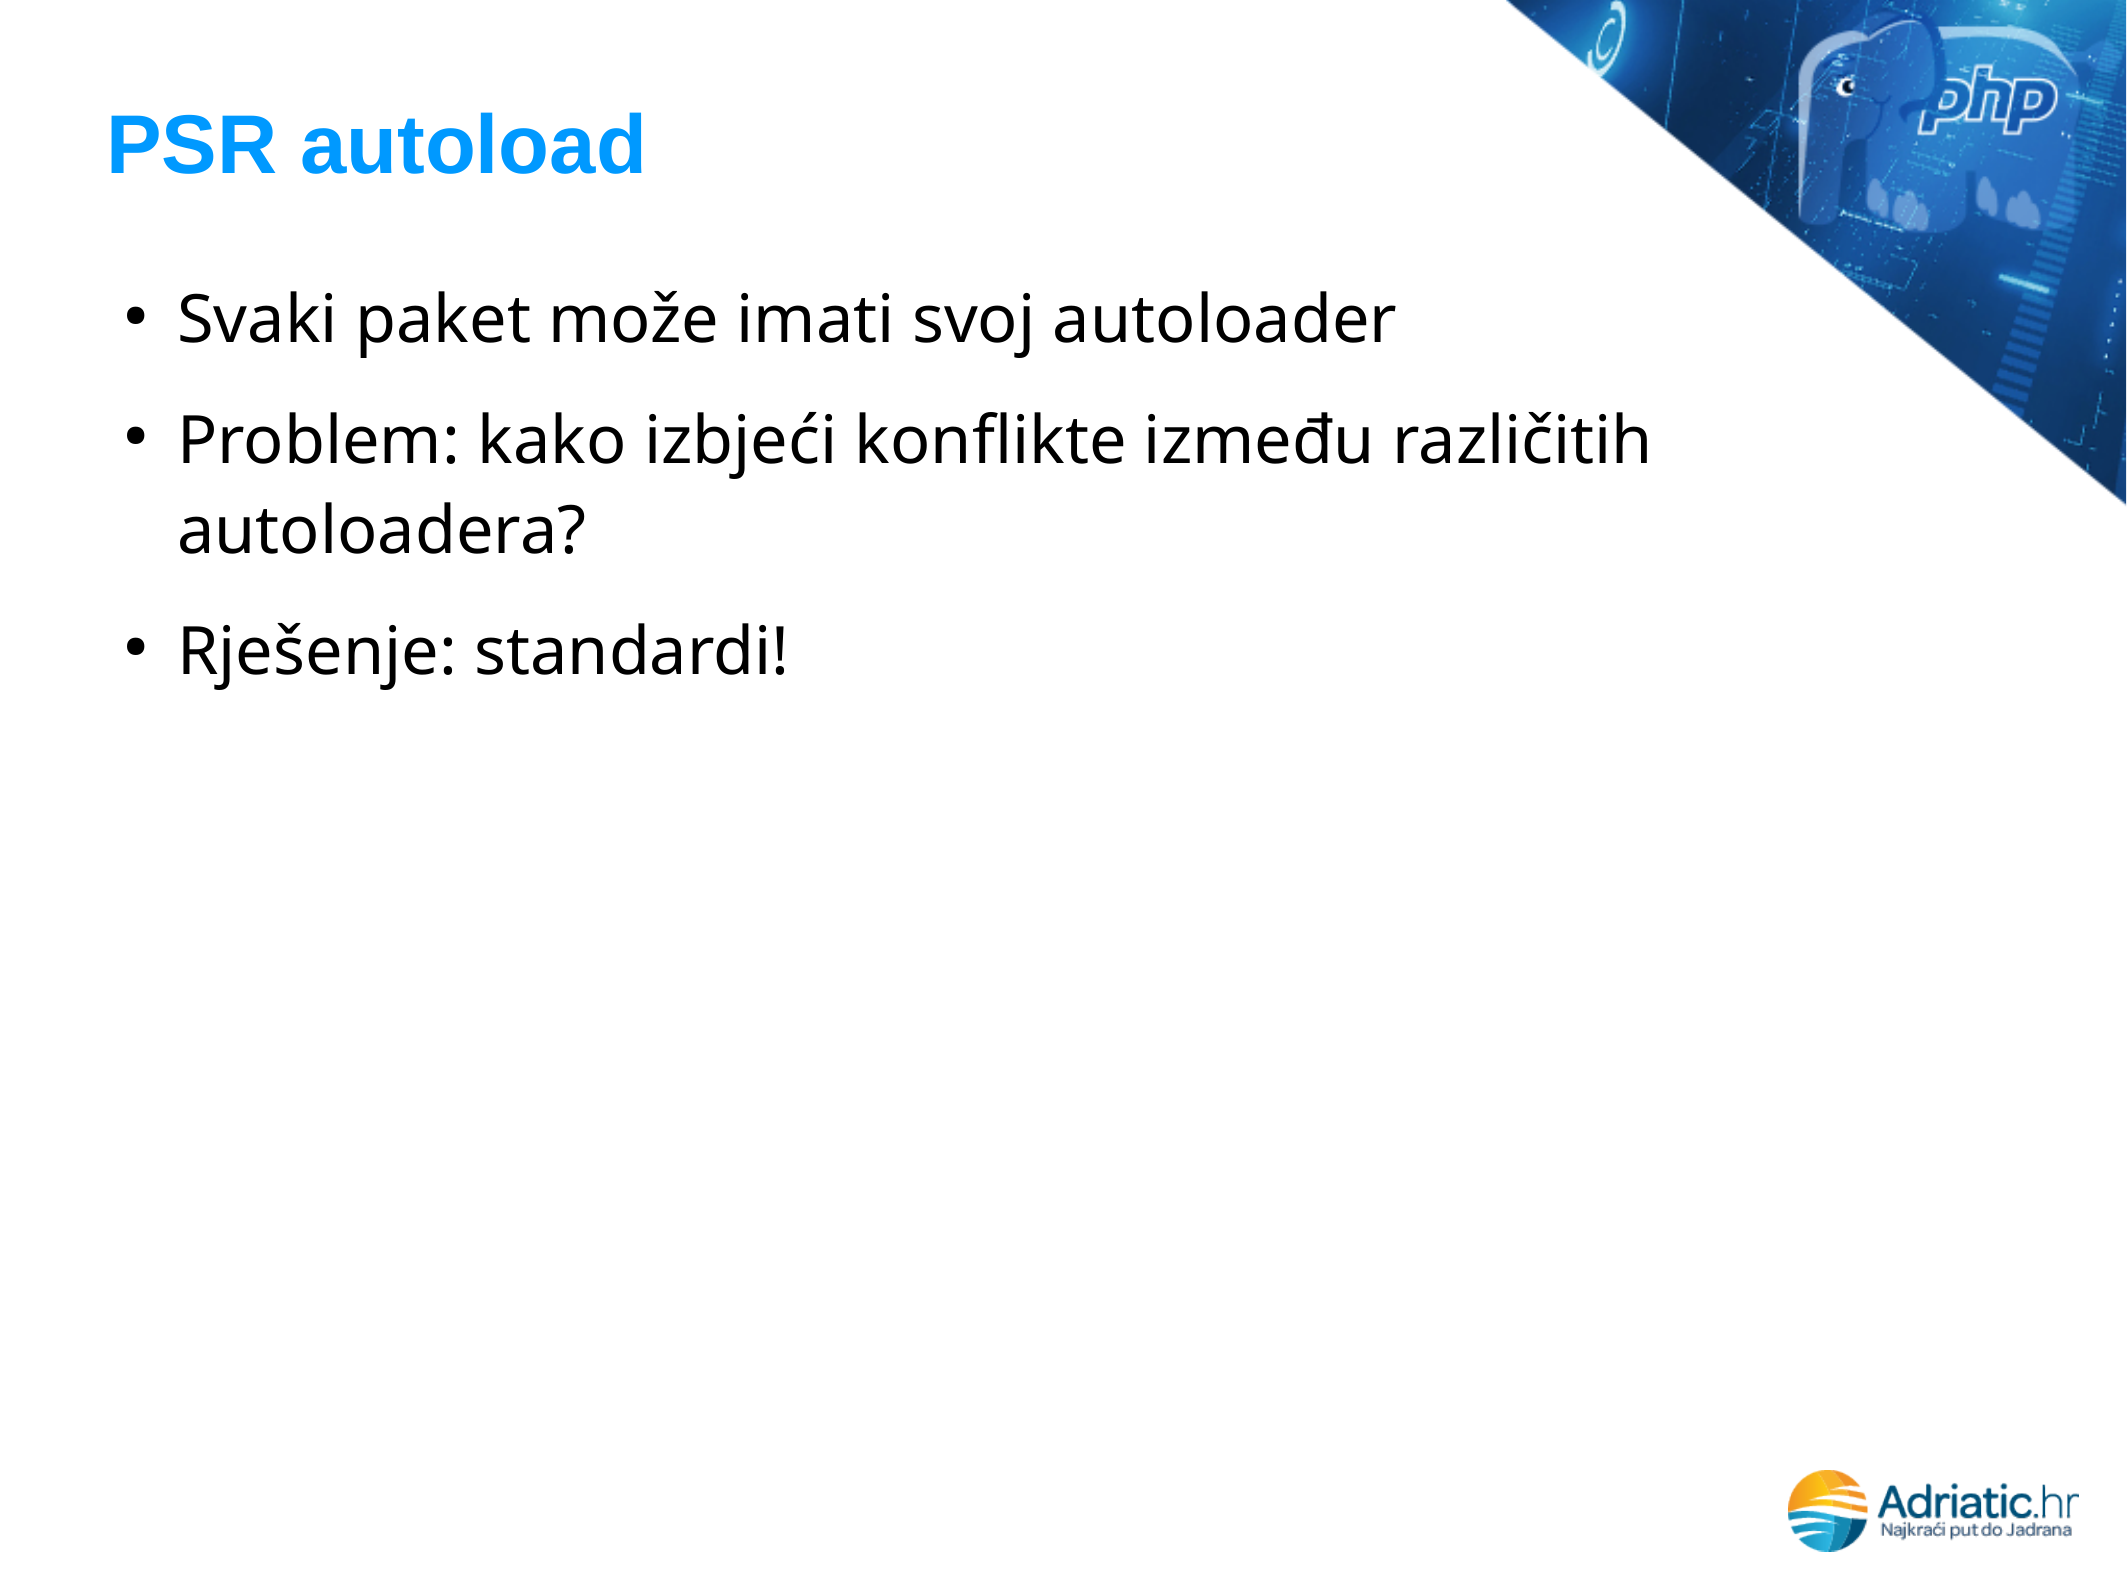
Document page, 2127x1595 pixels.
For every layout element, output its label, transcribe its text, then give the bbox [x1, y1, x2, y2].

title PSR autoload [106, 70, 1630, 219]
picture [1788, 1470, 2079, 1552]
picture [1505, 0, 2127, 625]
list Svaki paket može imati svoj autoloader Problem: kako izbjeći konflikte između različitih autoloadera? Rješenje: standardi! [106, 271, 2020, 1453]
